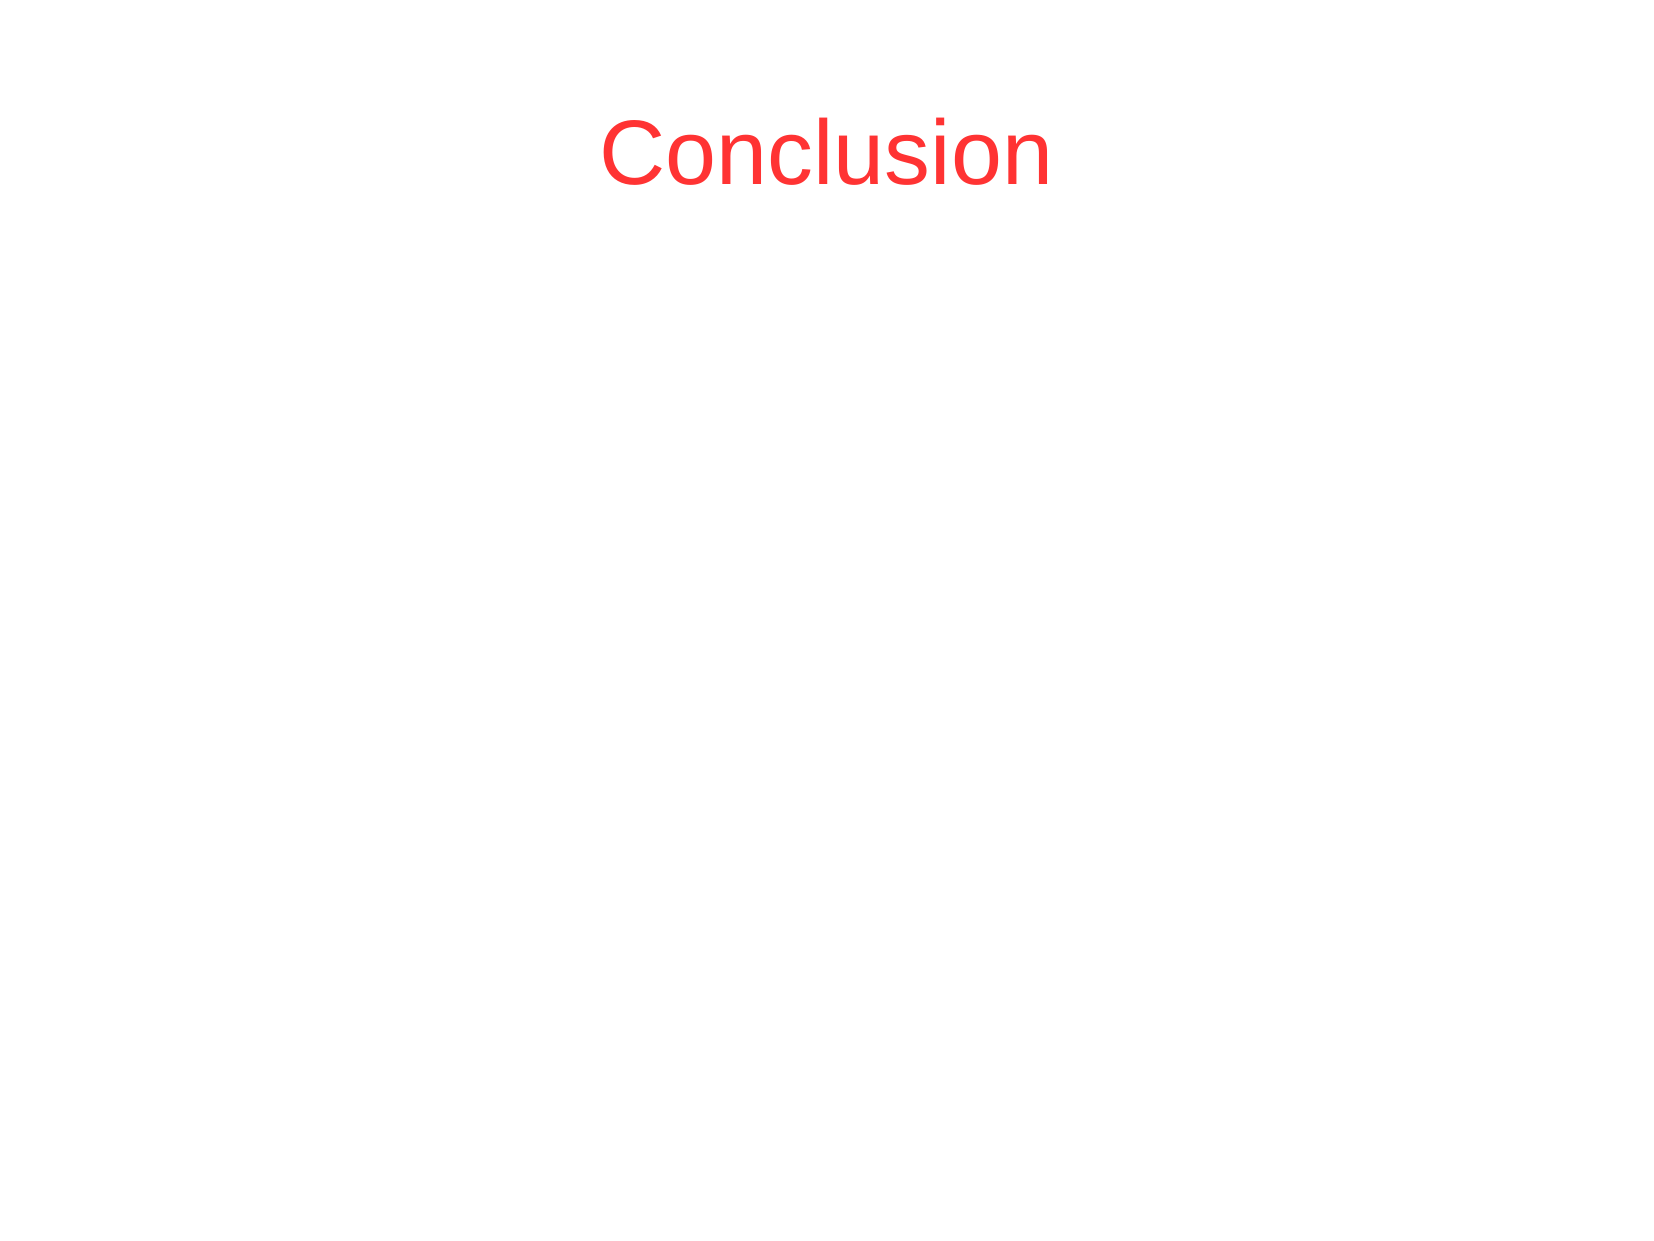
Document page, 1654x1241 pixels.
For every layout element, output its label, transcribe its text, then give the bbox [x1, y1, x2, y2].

title Conclusion [82, 49, 1571, 257]
